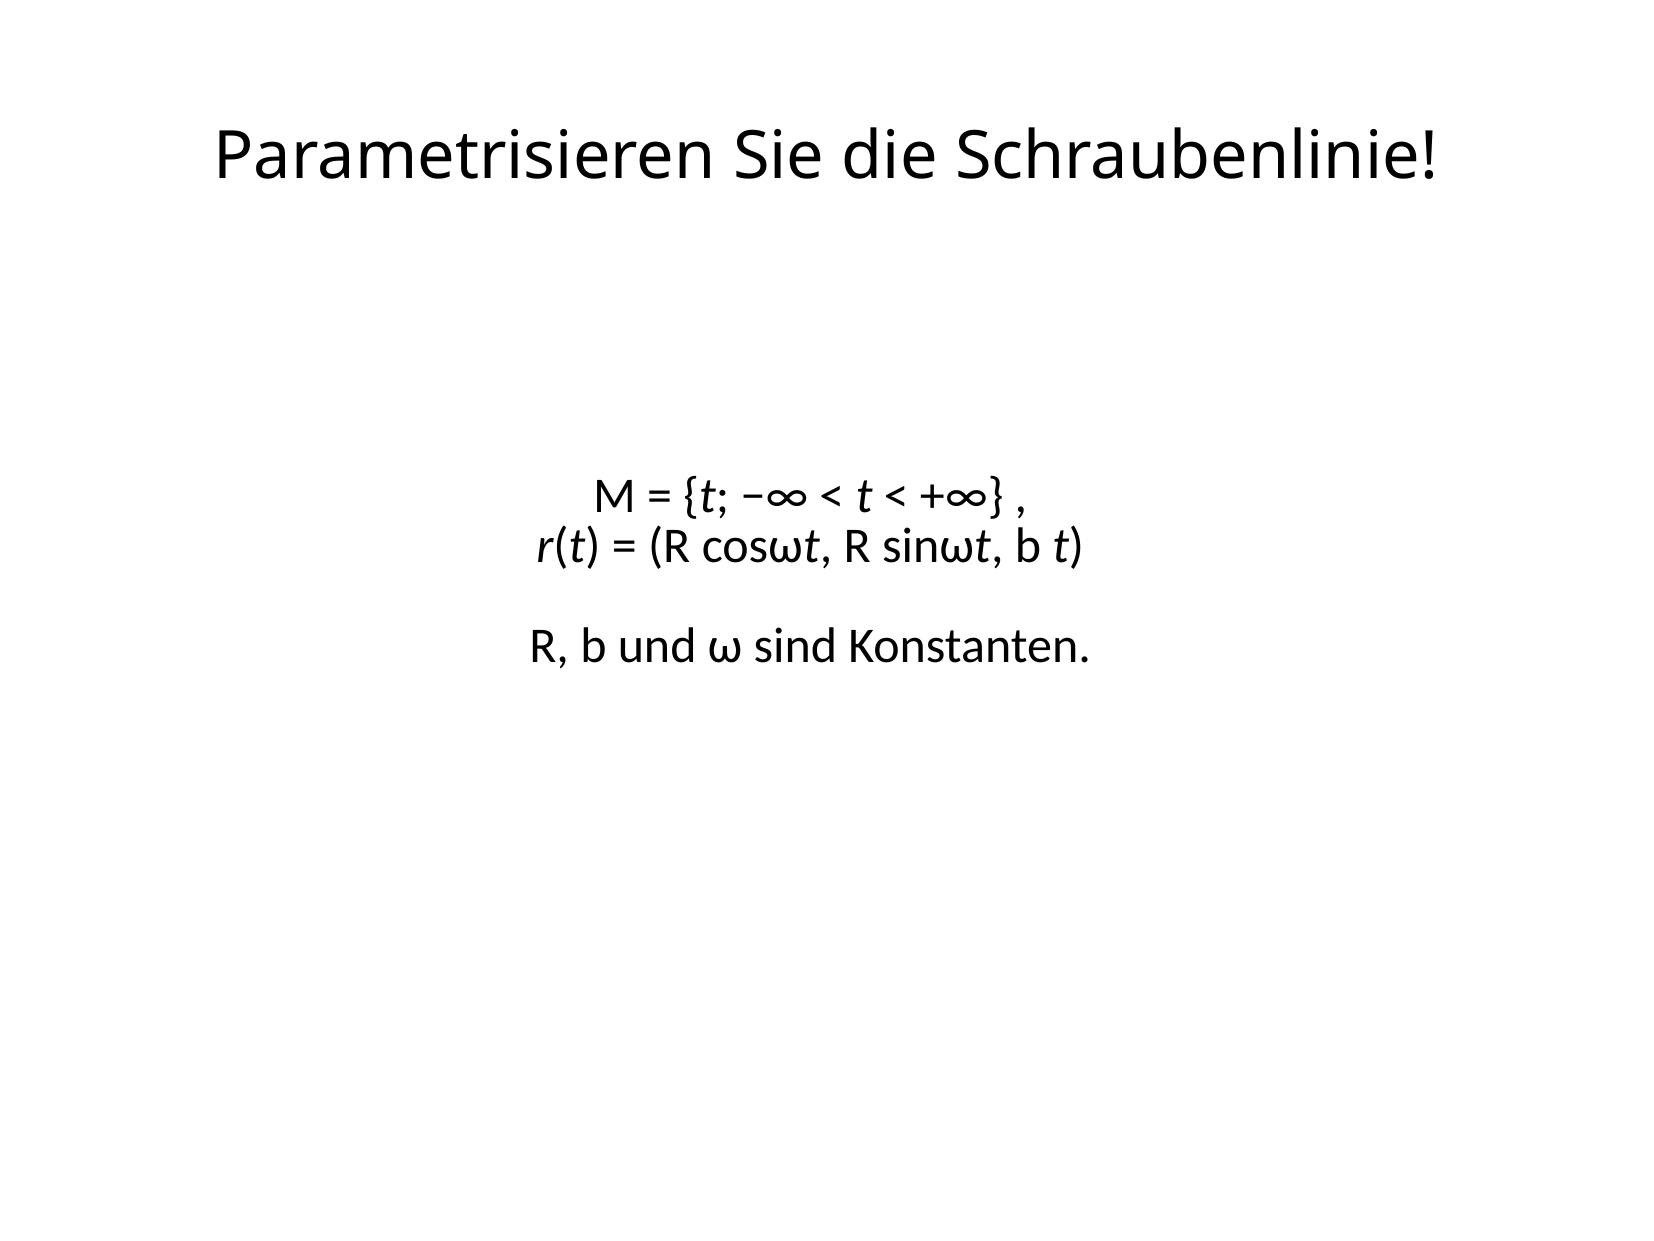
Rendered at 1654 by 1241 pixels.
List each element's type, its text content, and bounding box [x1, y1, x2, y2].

subtitle M = {t; −∞ < t < +∞} , r(t) = (R cosωt, R sinωt, b t) R, b und ω sind Konstanten. Geht auch r(t) = (R cosω, R sinω, b(ω/2π))? [82, 290, 1538, 1010]
title Parametrisieren Sie die Schraubenlinie! [82, 49, 1571, 257]
